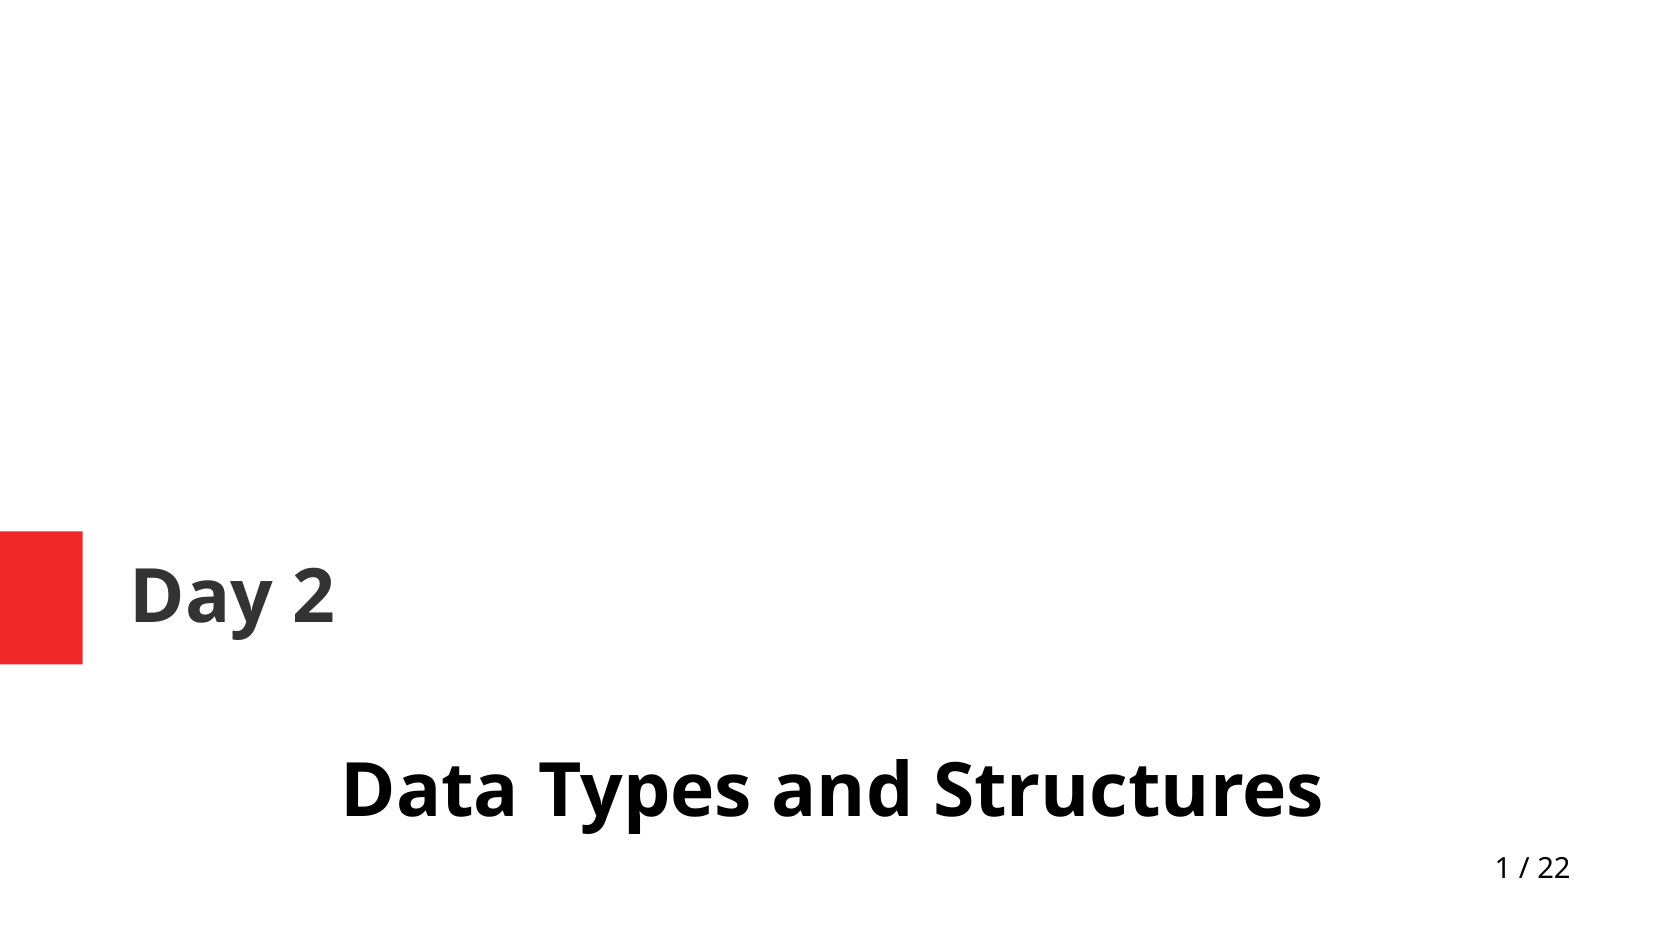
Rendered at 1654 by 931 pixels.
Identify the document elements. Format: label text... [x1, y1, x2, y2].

subtitle Data Types and Structures [129, 726, 1536, 848]
title Day 2 [129, 504, 1536, 683]
